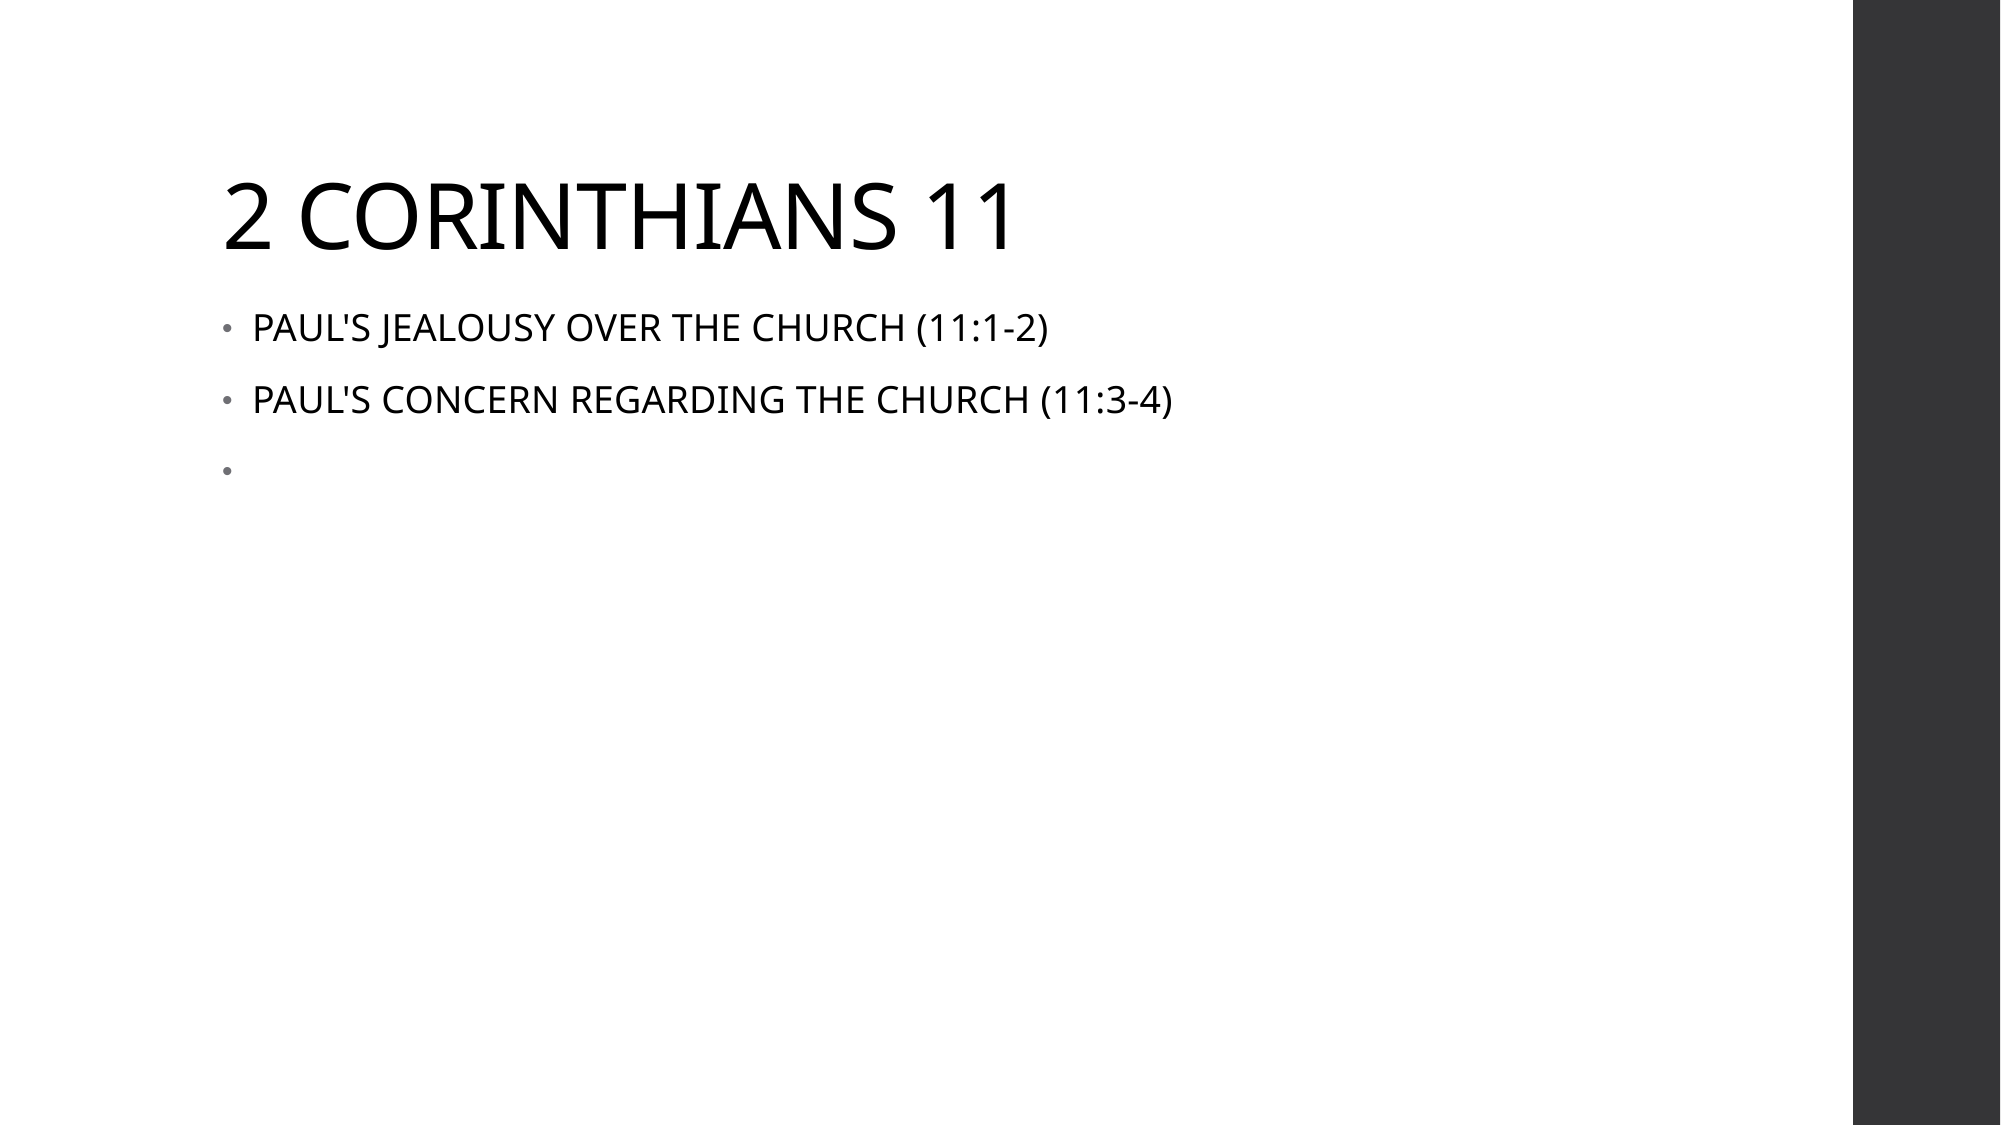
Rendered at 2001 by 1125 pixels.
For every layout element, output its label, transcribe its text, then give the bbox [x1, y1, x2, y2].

list PAUL'S JEALOUSY OVER THE CHURCH (11:1-2) PAUL'S CONCERN REGARDING THE CHURCH (11:3-4) [206, 299, 1617, 1014]
title 2 CORINTHIANS 11 [206, 60, 1797, 278]
